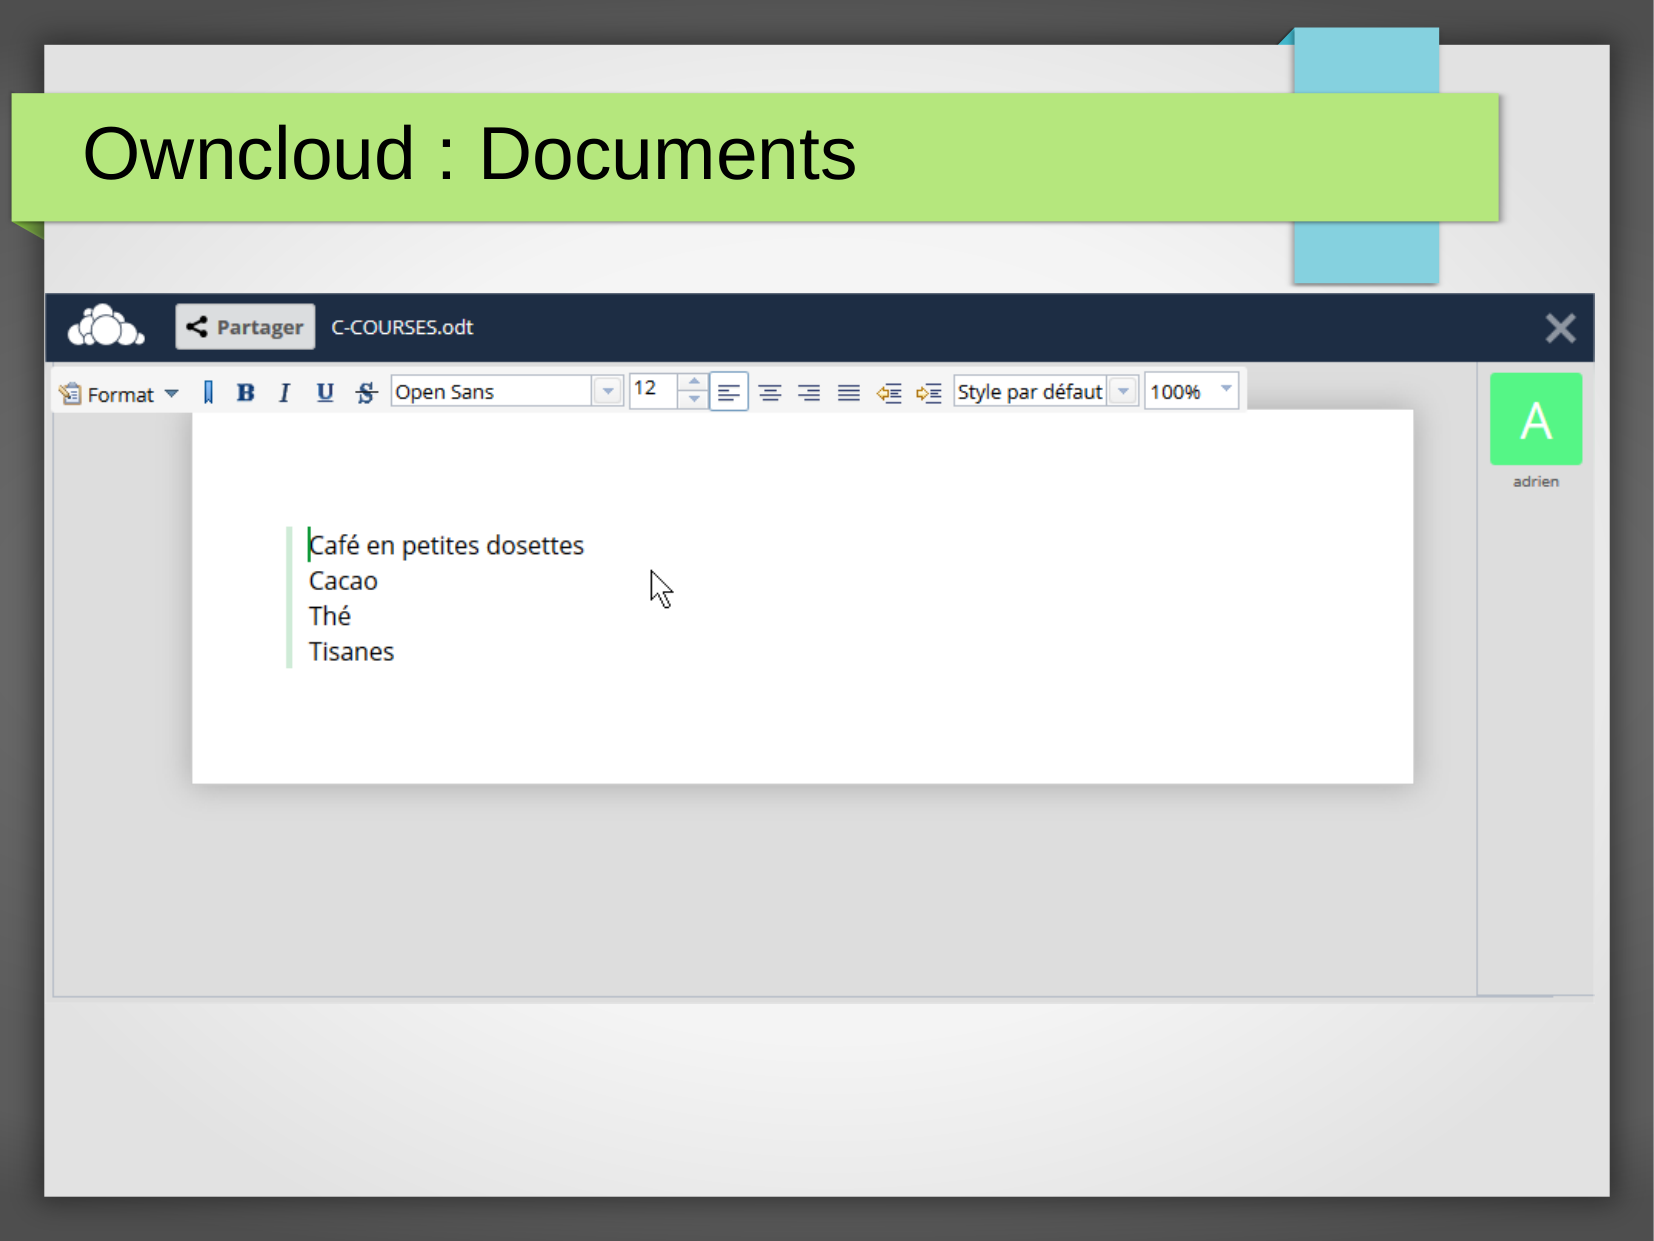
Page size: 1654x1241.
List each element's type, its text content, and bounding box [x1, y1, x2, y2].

title Owncloud : Documents [82, 94, 1264, 213]
picture [0, 0, 1654, 1241]
